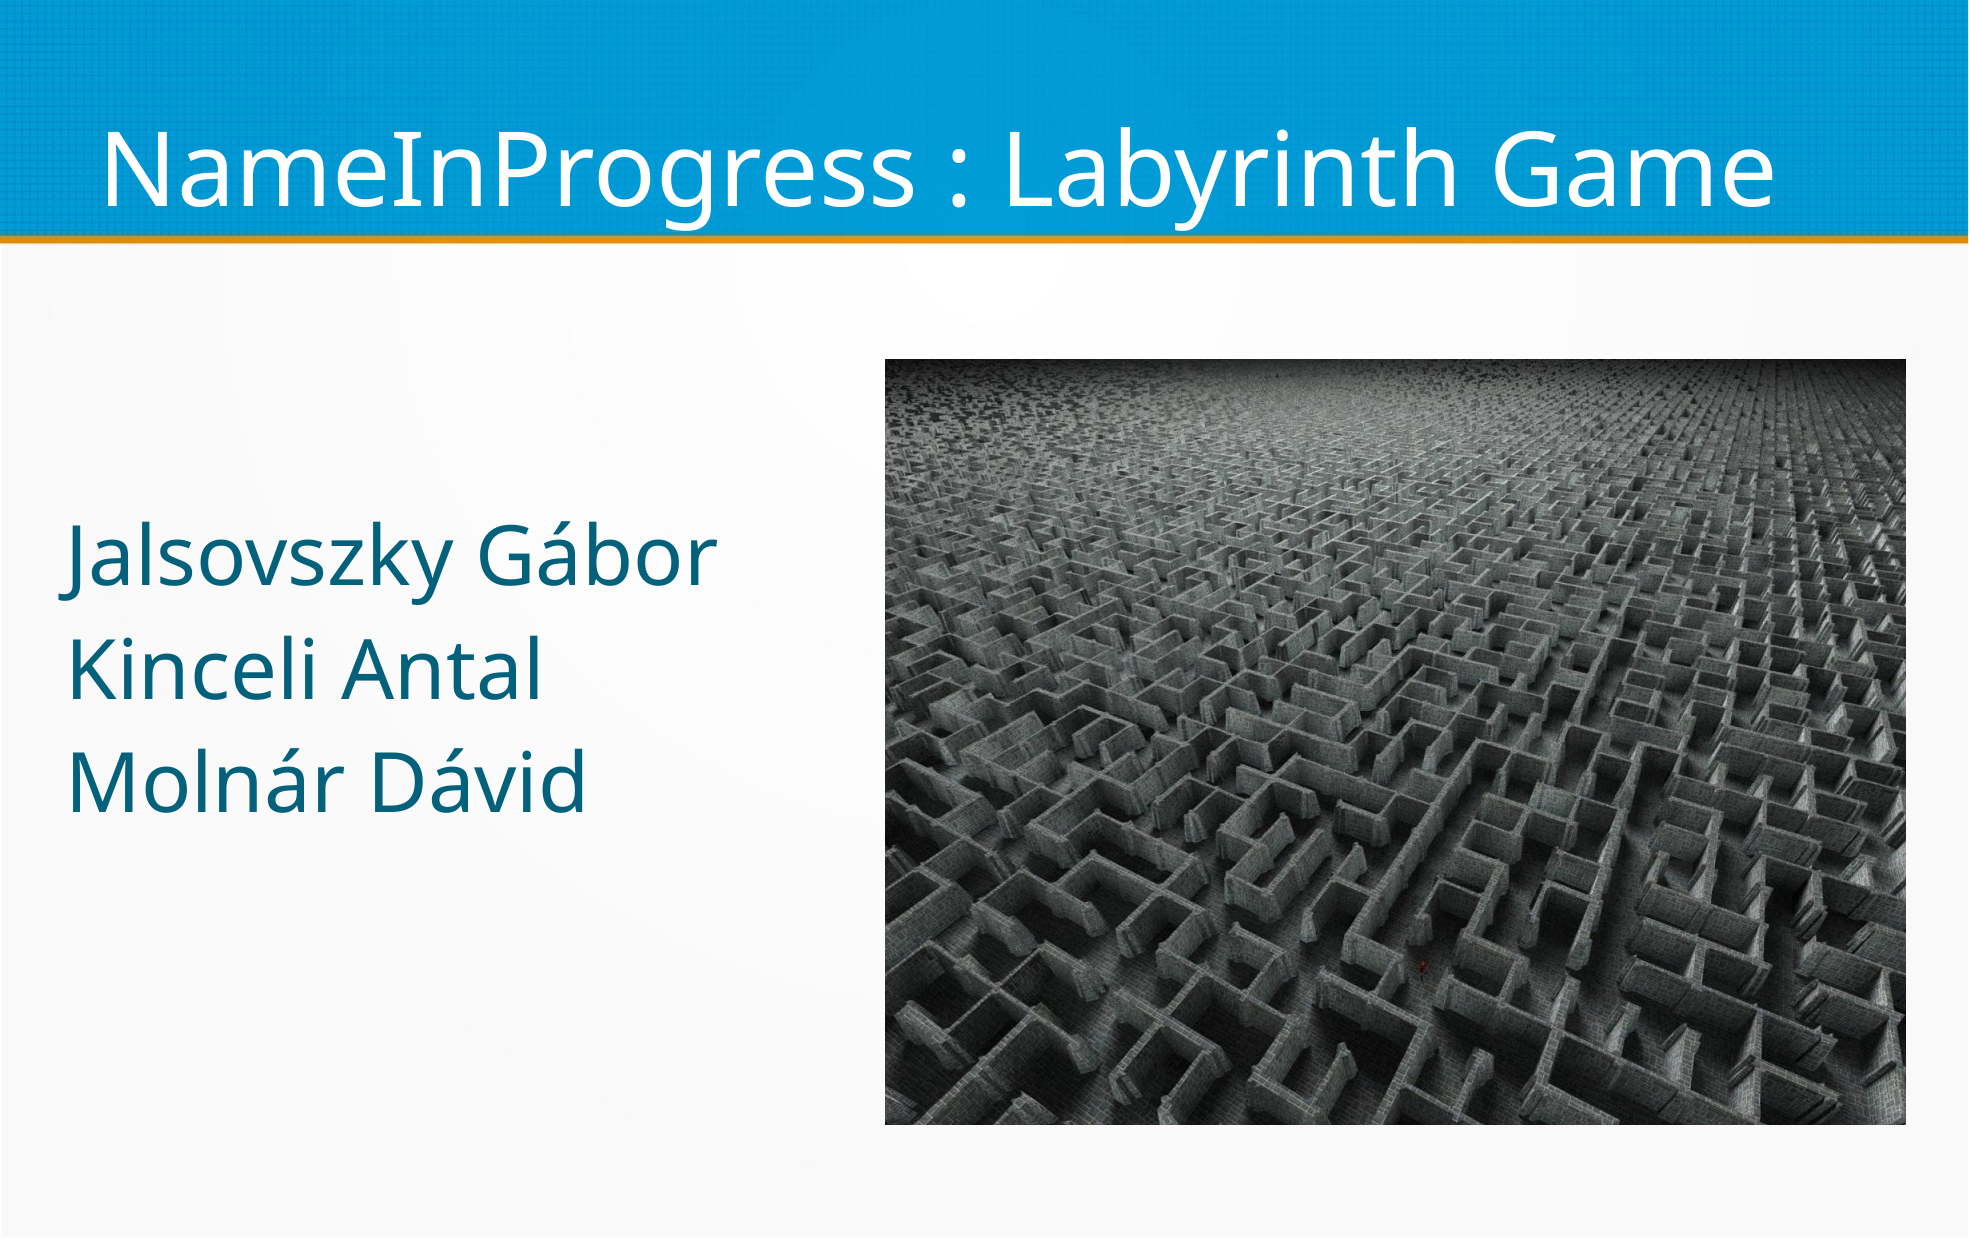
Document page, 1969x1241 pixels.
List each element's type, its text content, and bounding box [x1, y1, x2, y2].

picture [0, 233, 1969, 1241]
text_box Jalsovszky Gábor Kinceli Antal Molnár Dávid [60, 510, 841, 887]
title NameInProgress : Labyrinth Game [98, 19, 1870, 227]
